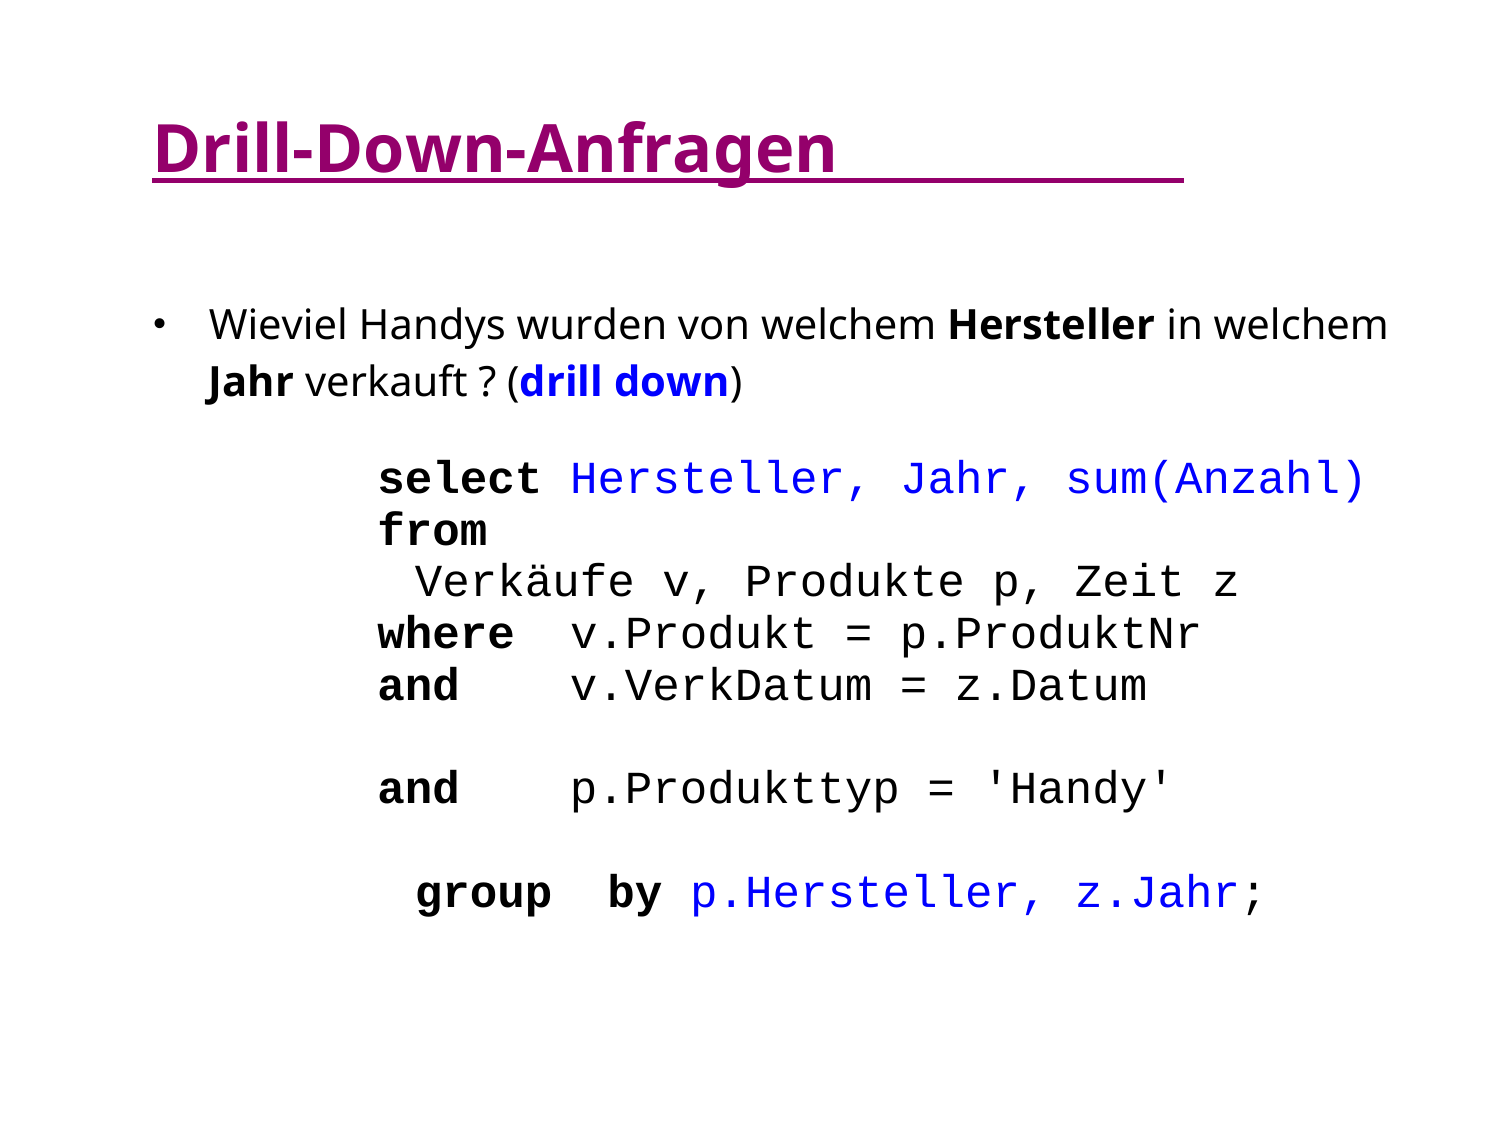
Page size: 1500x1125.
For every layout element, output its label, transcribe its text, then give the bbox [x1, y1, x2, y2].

list Wieviel Handys wurden von welchem Hersteller in welchem Jahr verkauft ? (drill down)‏ select Hersteller, Jahr, sum(Anzahl) from Verkäufe v, Produkte p, Zeit z where v.Produkt = p.ProduktNr and v.VerkDatum = z.Datum and p.Produkttyp = 'Handy' group by p.Hersteller, z.Jahr; [137, 287, 1413, 963]
title Drill-Down-Anfragen [137, 56, 1413, 238]
